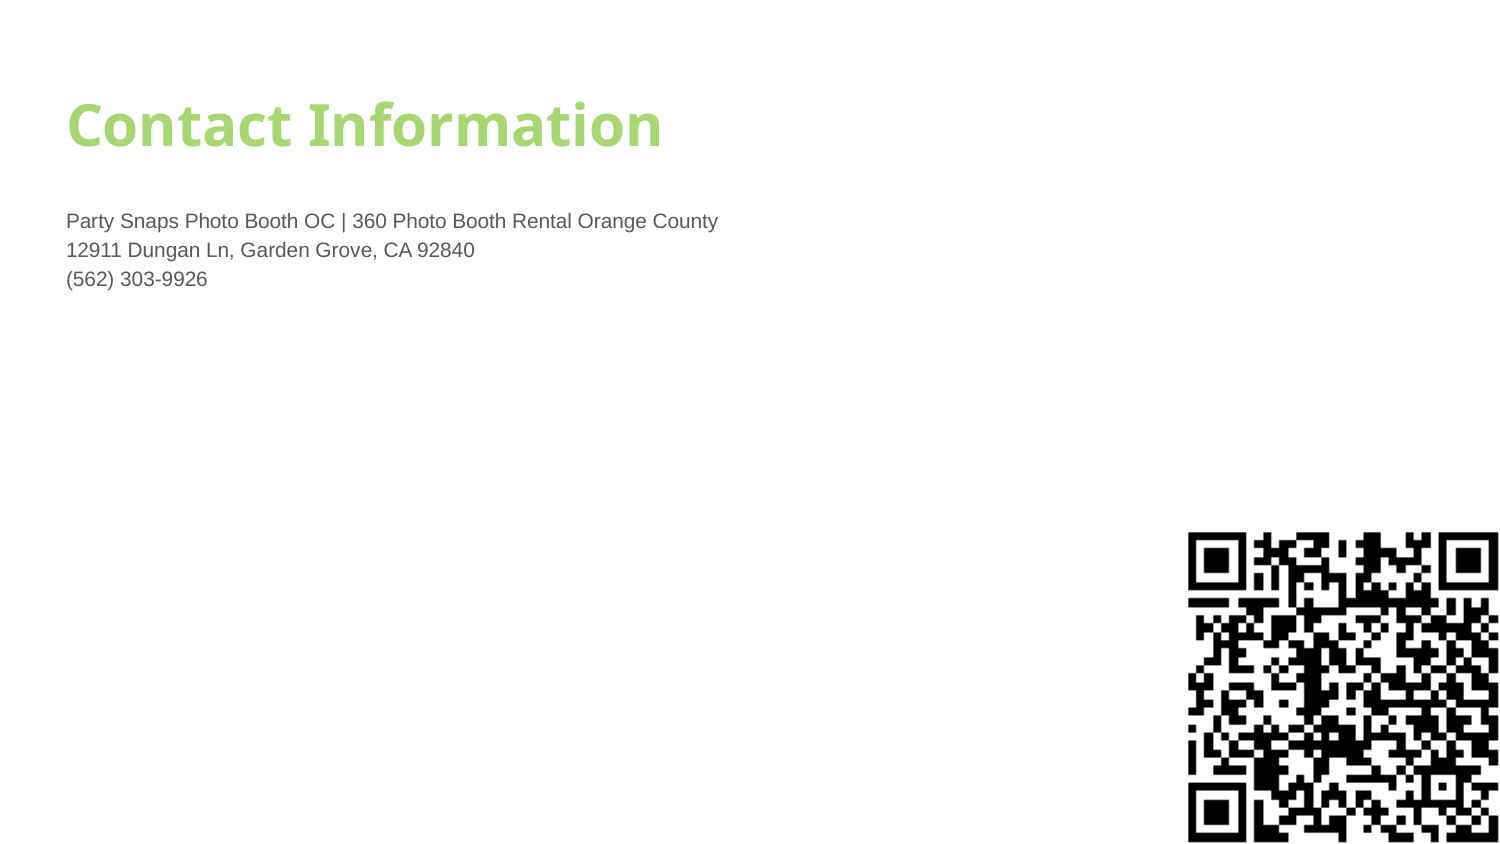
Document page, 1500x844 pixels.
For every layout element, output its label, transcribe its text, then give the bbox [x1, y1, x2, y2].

title Contact Information [51, 72, 1449, 167]
list Party Snaps Photo Booth OC | 360 Photo Booth Rental Orange County 12911 Dungan Ln, Garden Grove, CA 92840 (562) 303-9926 [51, 189, 1449, 750]
picture [1187, 531, 1500, 844]
